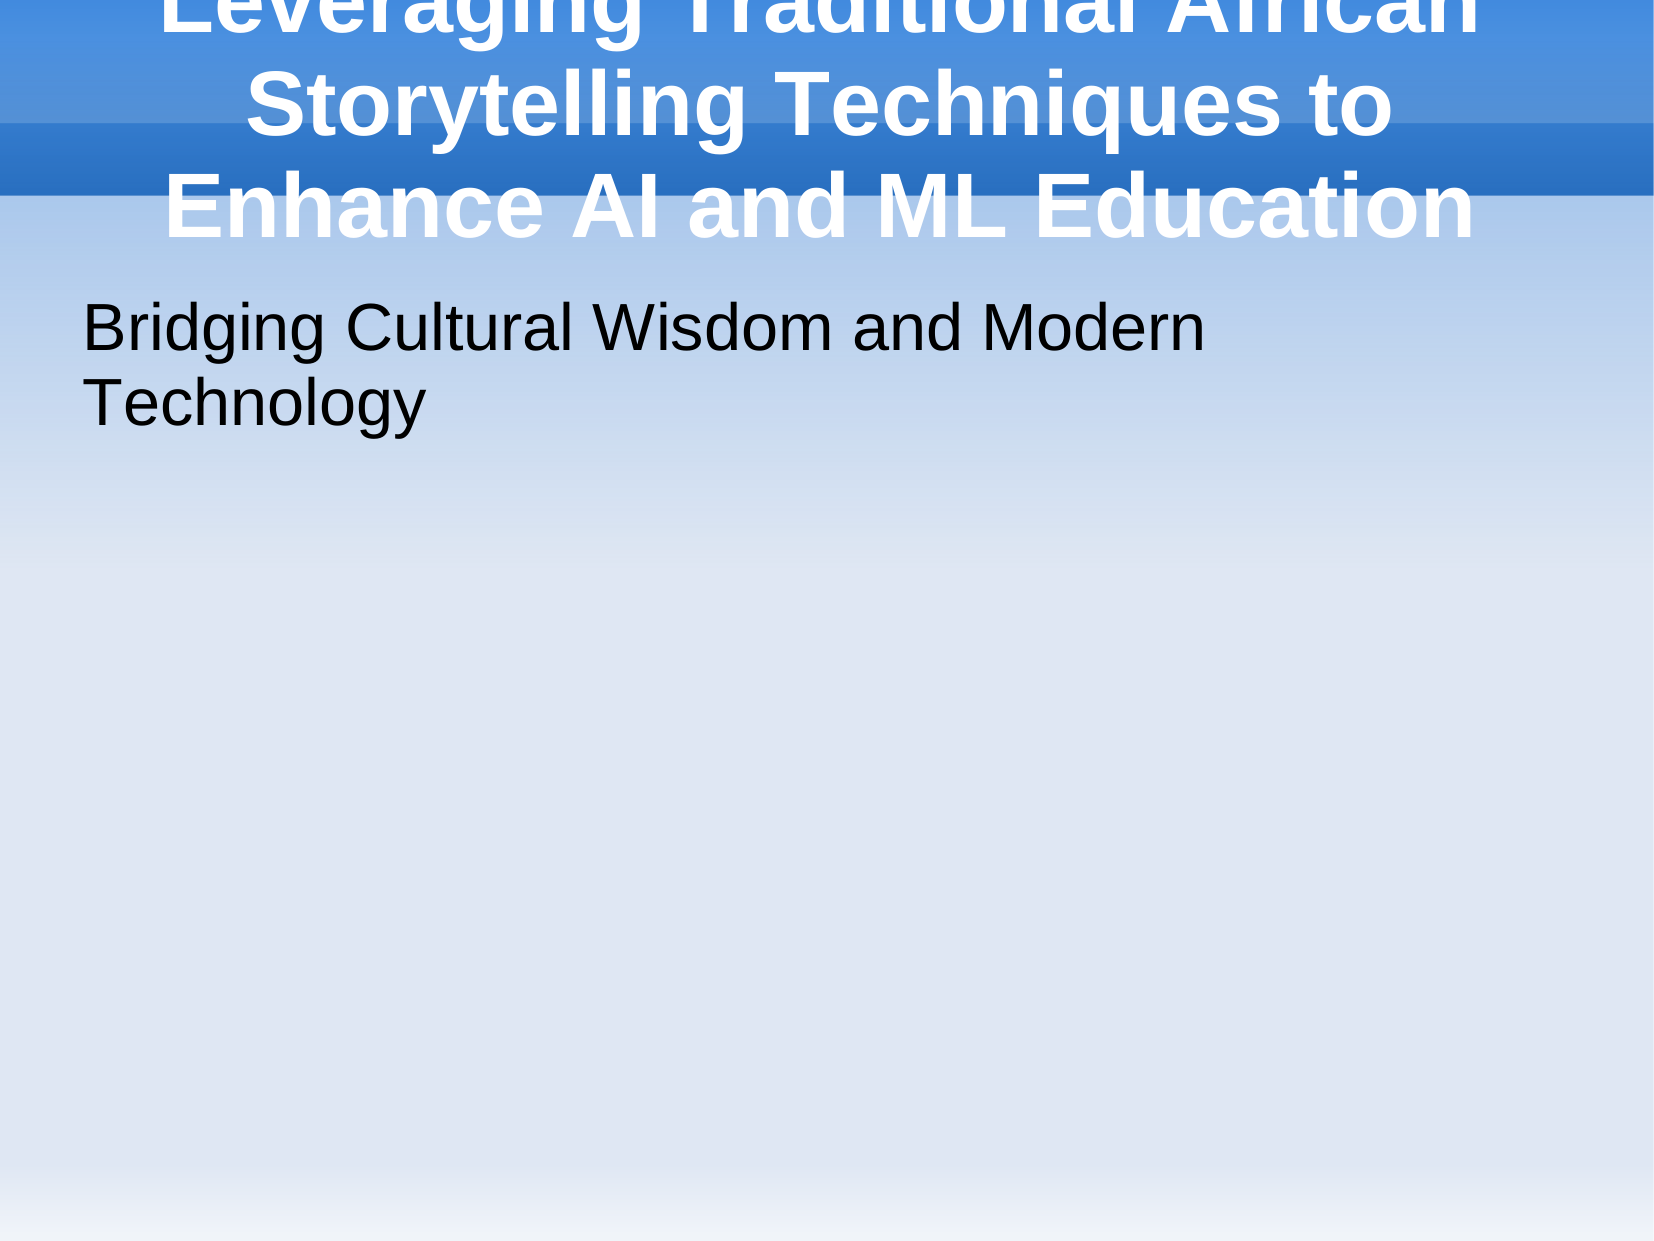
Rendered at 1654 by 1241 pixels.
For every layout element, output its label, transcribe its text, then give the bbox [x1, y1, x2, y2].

picture [0, 0, 1654, 1241]
list Bridging Cultural Wisdom and Modern Technology [82, 290, 1571, 1109]
title Leveraging Traditional African Storytelling Techniques to Enhance AI and ML Education [76, 0, 1565, 258]
